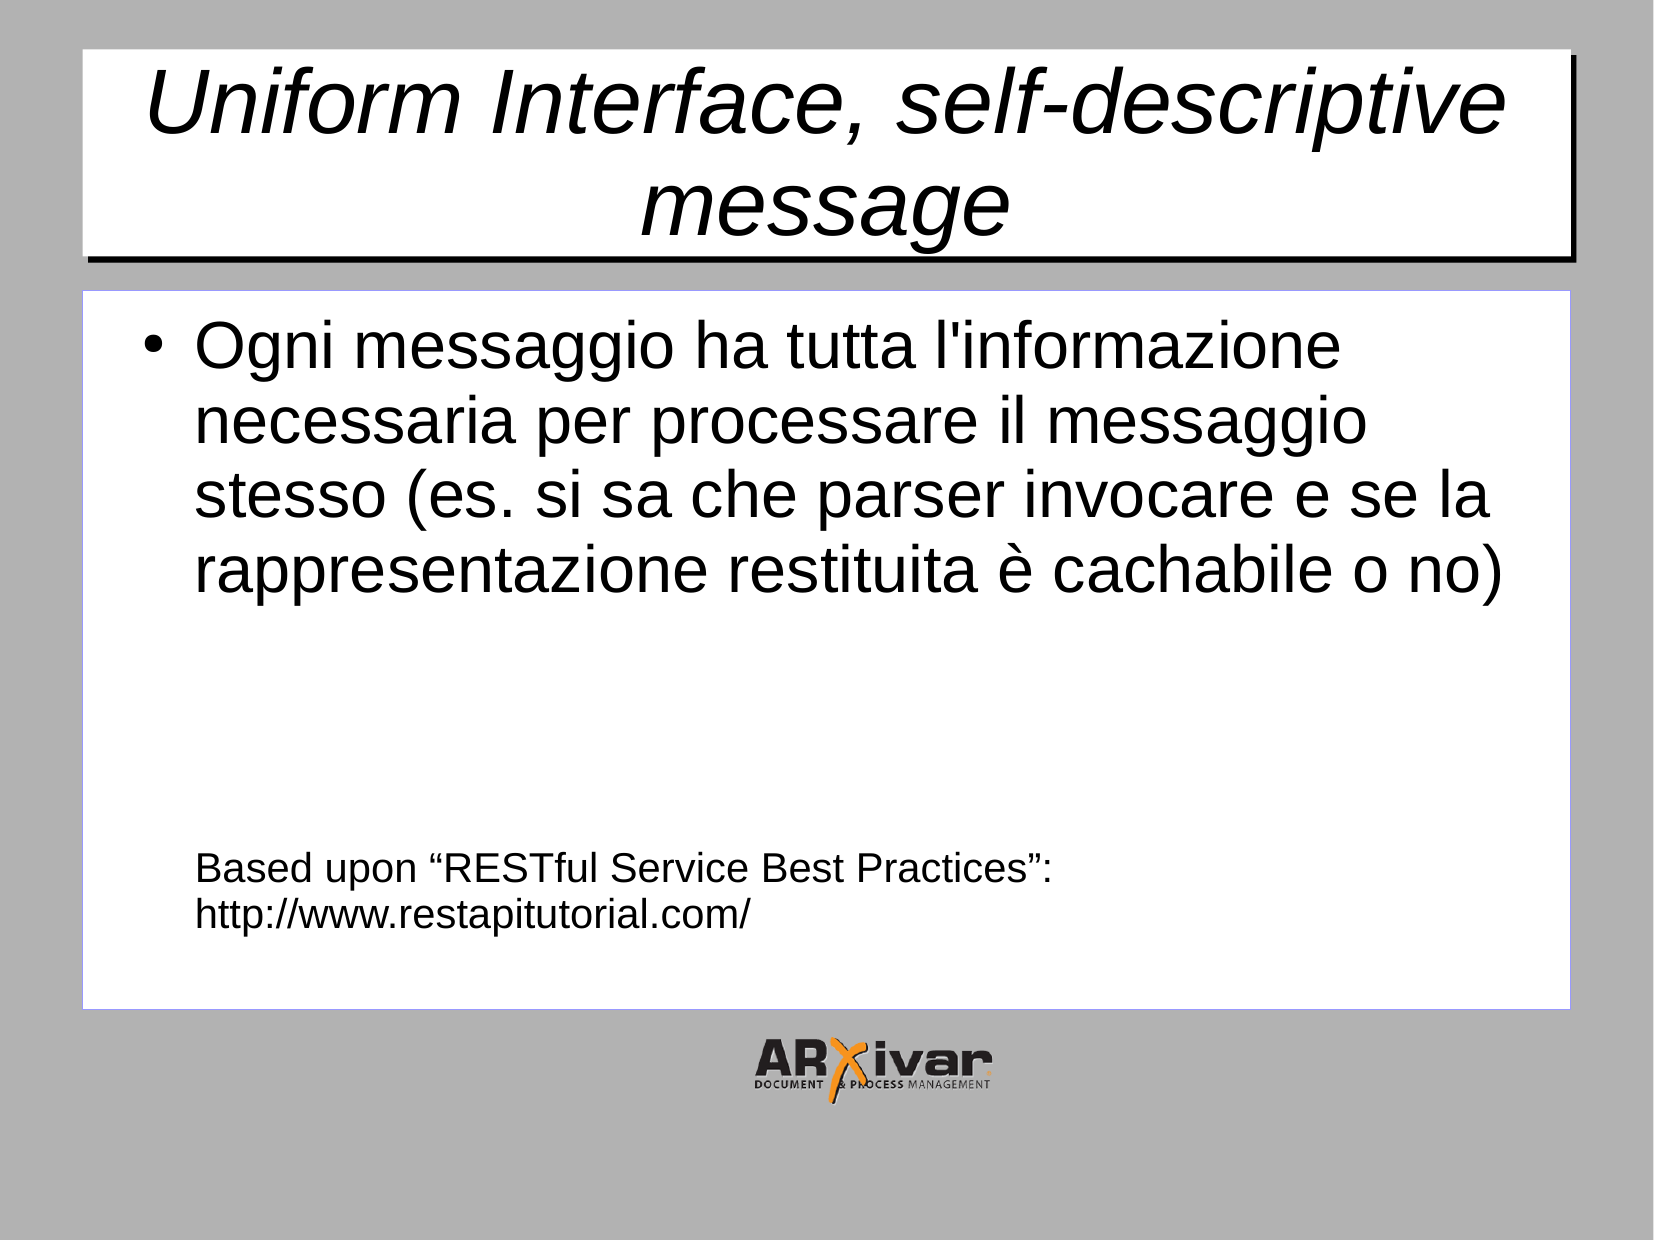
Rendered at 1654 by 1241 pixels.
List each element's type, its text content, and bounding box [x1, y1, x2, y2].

list Ogni messaggio ha tutta l'informazione necessaria per processare il messaggio stesso (es. si sa che parser invocare e se la rappresentazione restituita è cachabile o no) Based upon “RESTful Service Best Practices”: http://www.restapitutorial.com/ [82, 290, 1571, 1010]
picture [755, 1031, 993, 1111]
title Uniform Interface, self-descriptive message [82, 49, 1571, 257]
